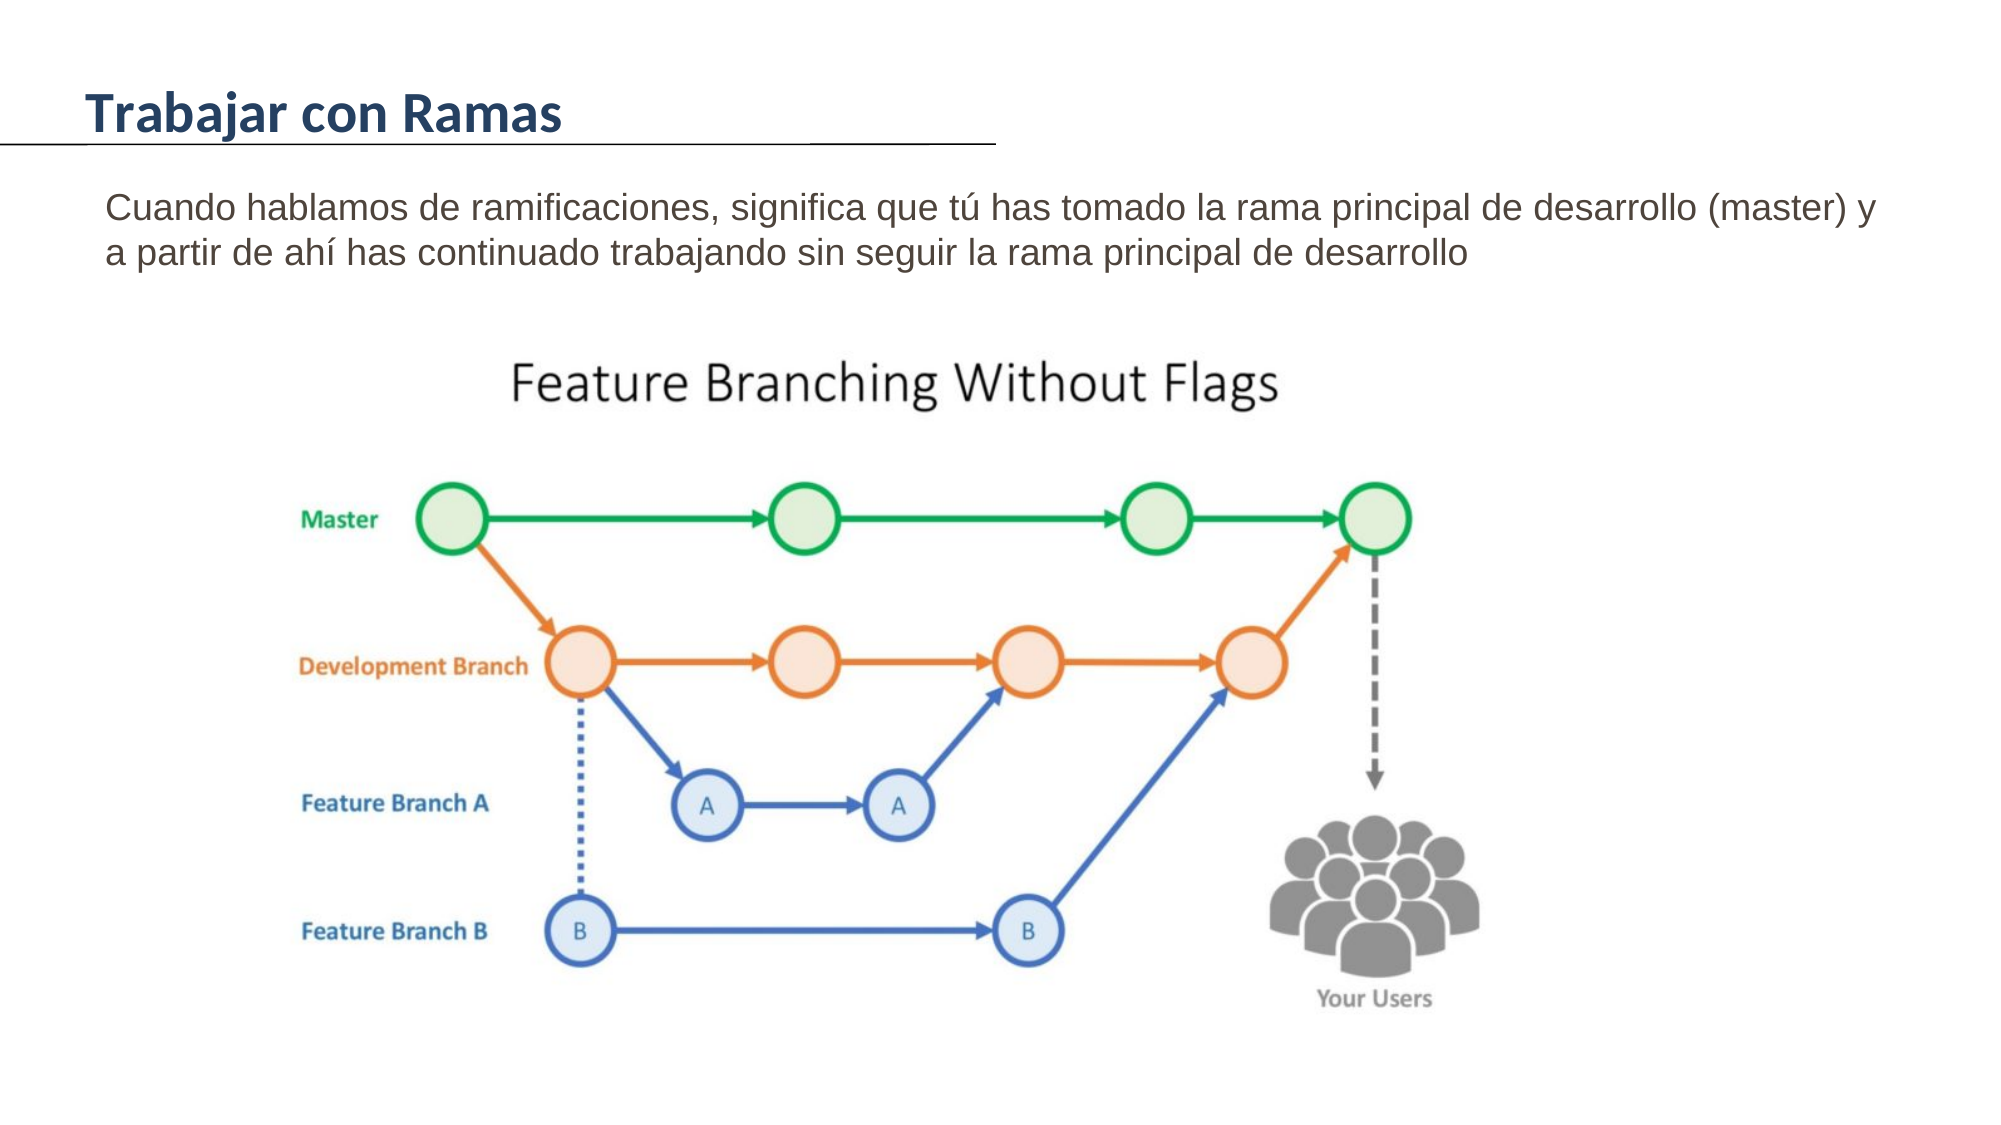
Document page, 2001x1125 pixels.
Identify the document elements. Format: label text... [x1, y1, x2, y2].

text_box Trabajar con Ramas [70, 65, 1077, 152]
text_box Cuando hablamos de ramificaciones, significa que tú has tomado la rama principal de desarrollo (master) y a partir de ahí has continuado trabajando sin seguir la rama principal de desarrollo [90, 175, 1897, 280]
picture [251, 321, 1536, 1047]
